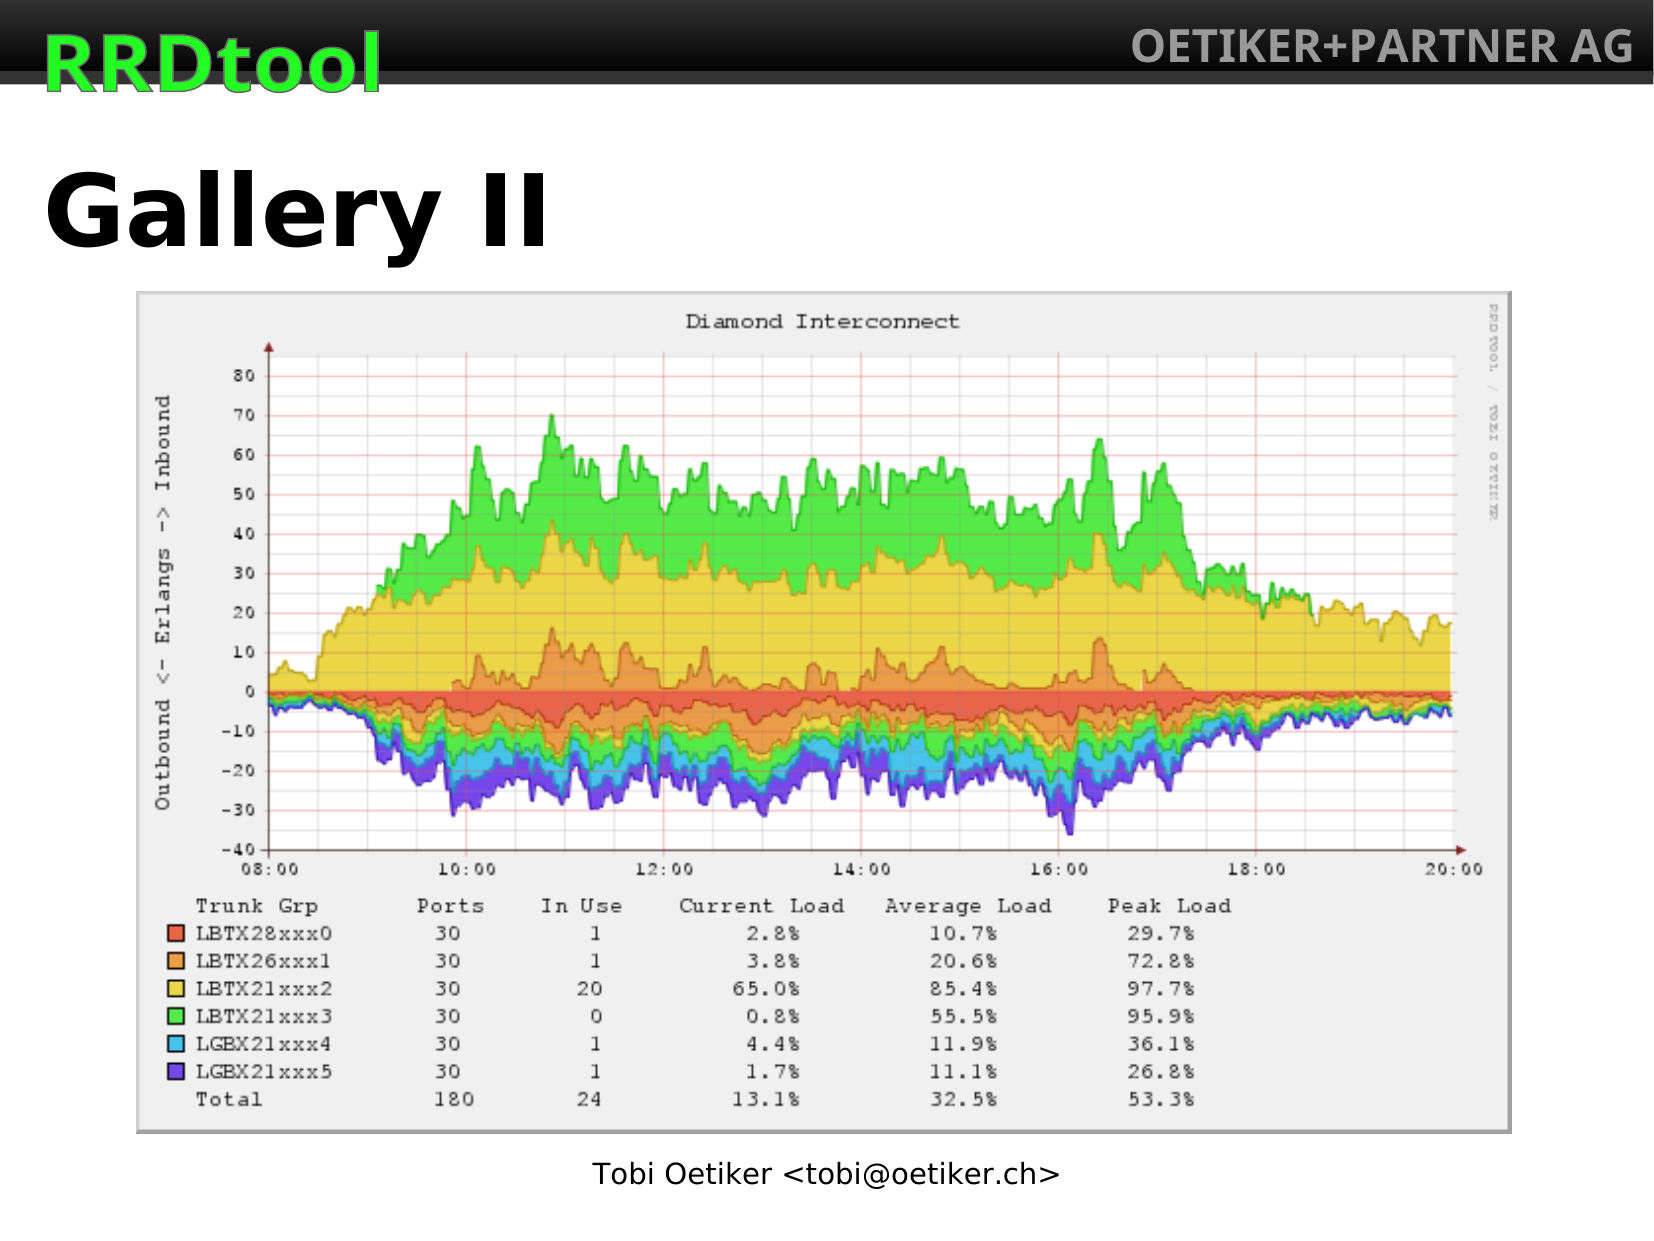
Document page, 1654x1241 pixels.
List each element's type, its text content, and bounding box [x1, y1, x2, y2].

picture [136, 291, 1512, 1134]
title Gallery II [43, 144, 1582, 280]
